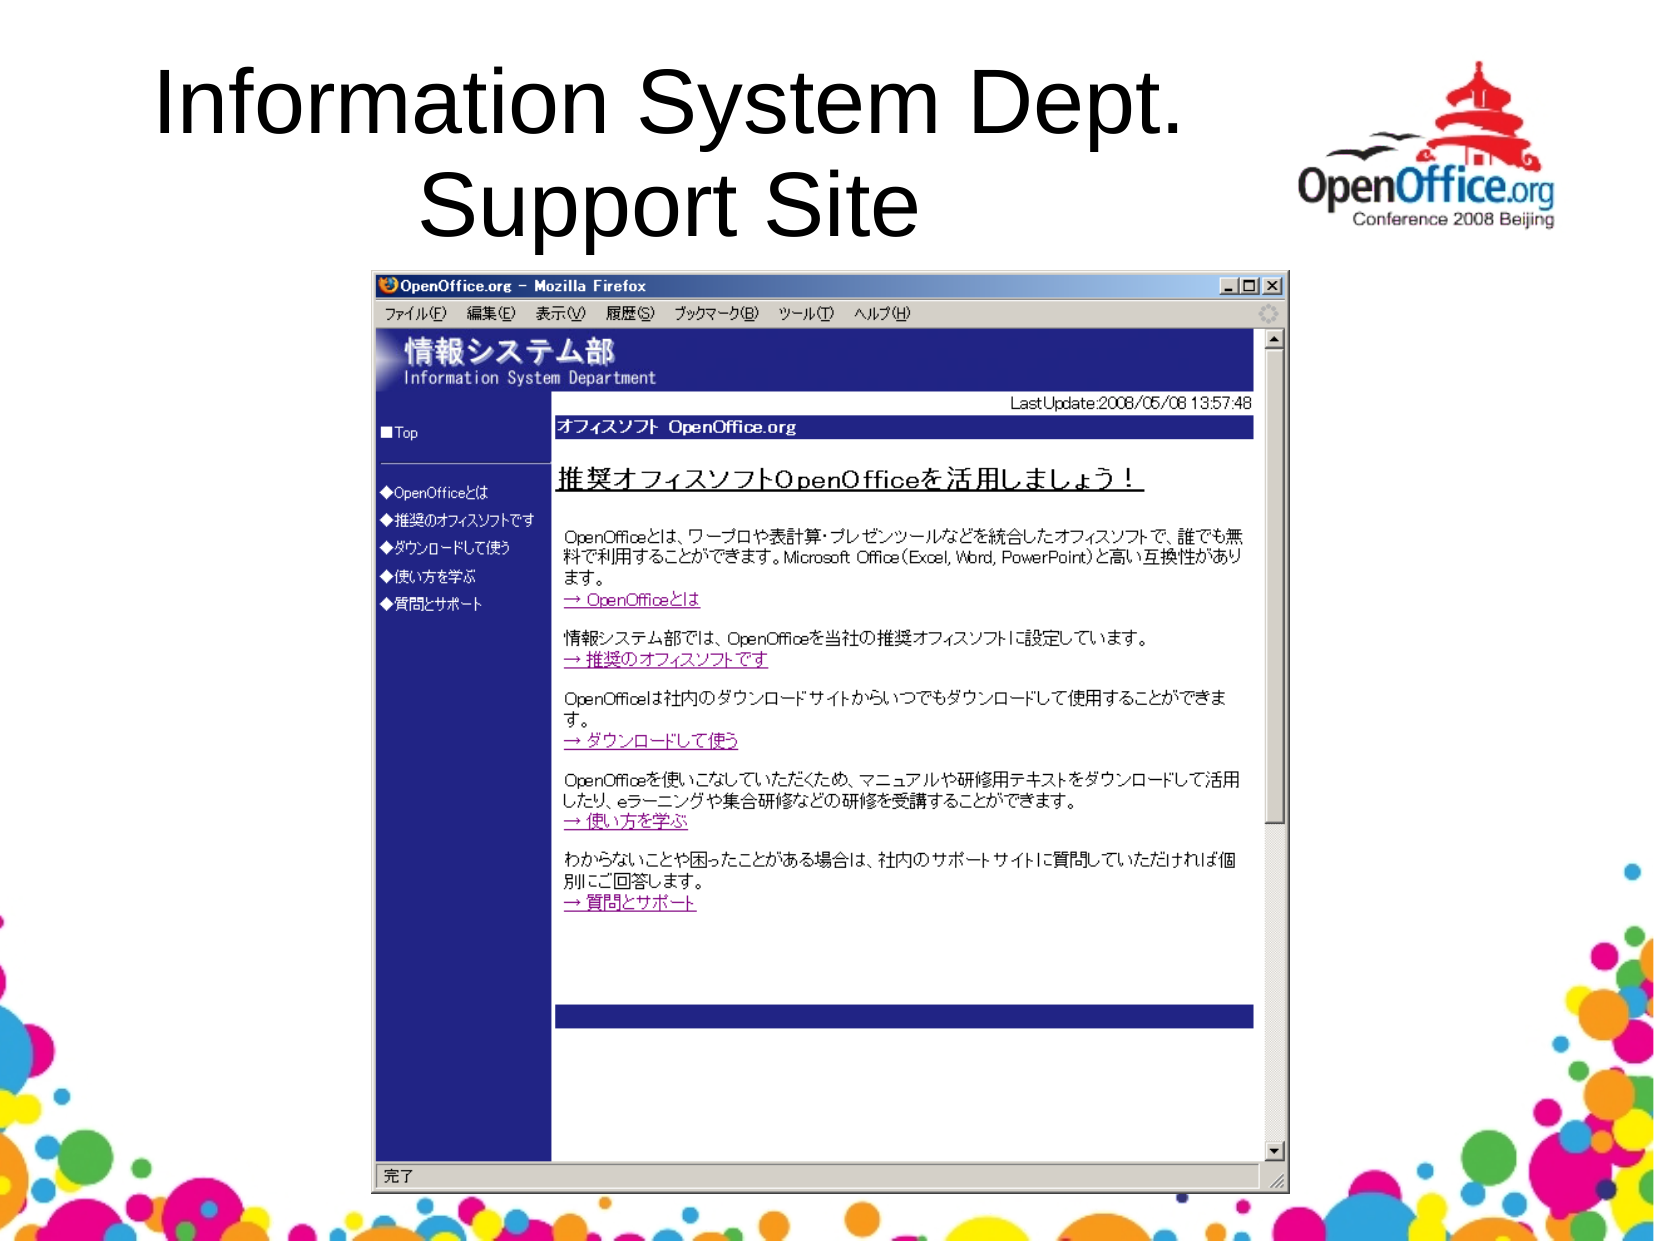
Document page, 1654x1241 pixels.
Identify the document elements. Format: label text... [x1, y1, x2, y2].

picture [1285, 51, 1569, 250]
picture [0, 270, 1654, 1241]
title Information System Dept. Support Site [82, 49, 1258, 257]
